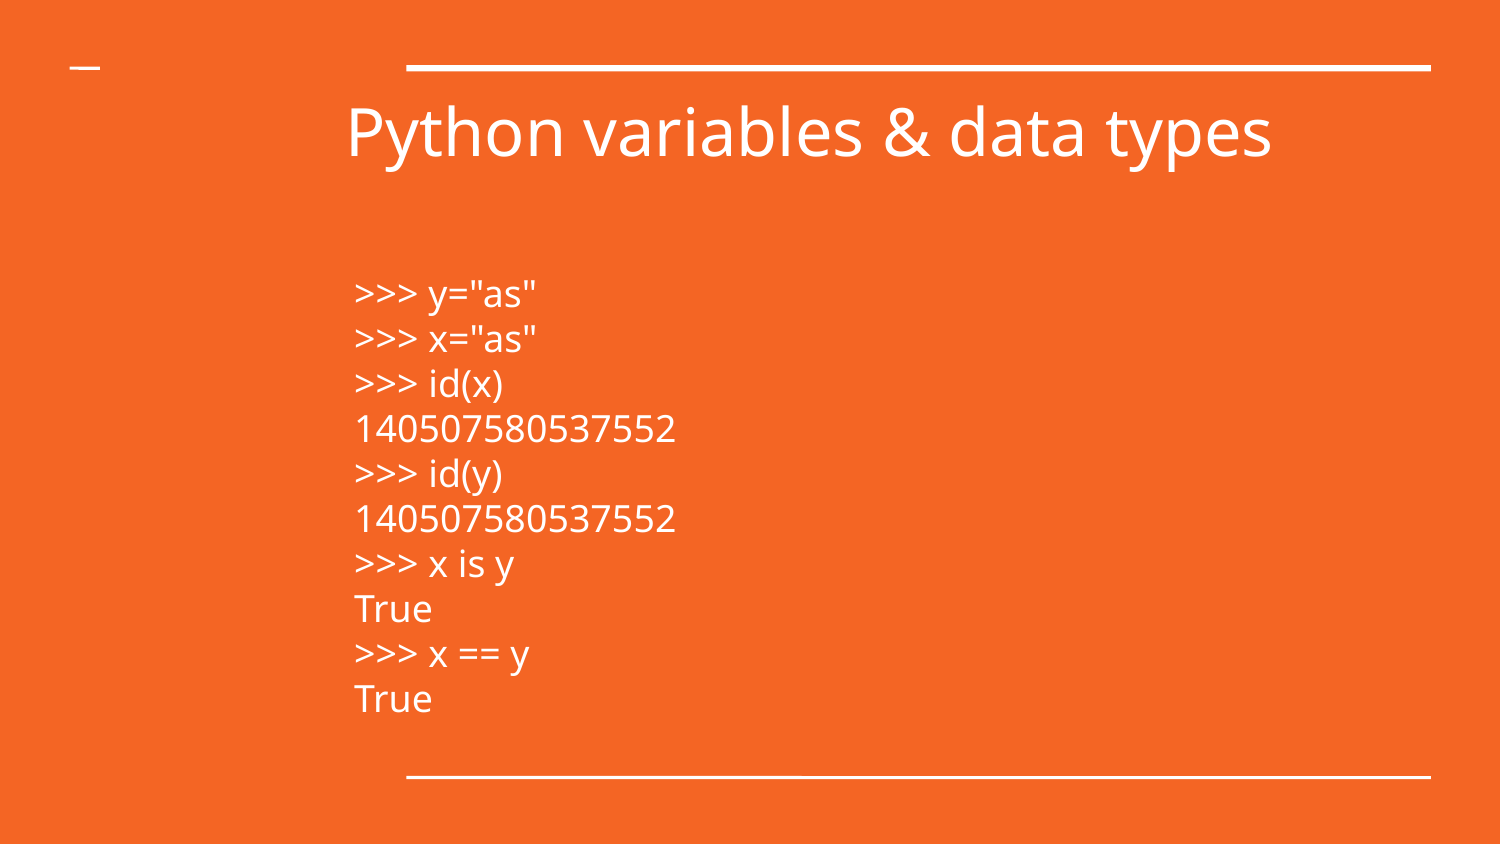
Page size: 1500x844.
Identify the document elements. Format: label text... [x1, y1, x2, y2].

title Python variables & data types [330, 74, 1440, 181]
subtitle >>> y="as" >>> x="as" >>> id(x) 140507580537552 >>> id(y) 140507580537552 >>> x is y True >>> x == y True [339, 236, 1428, 735]
